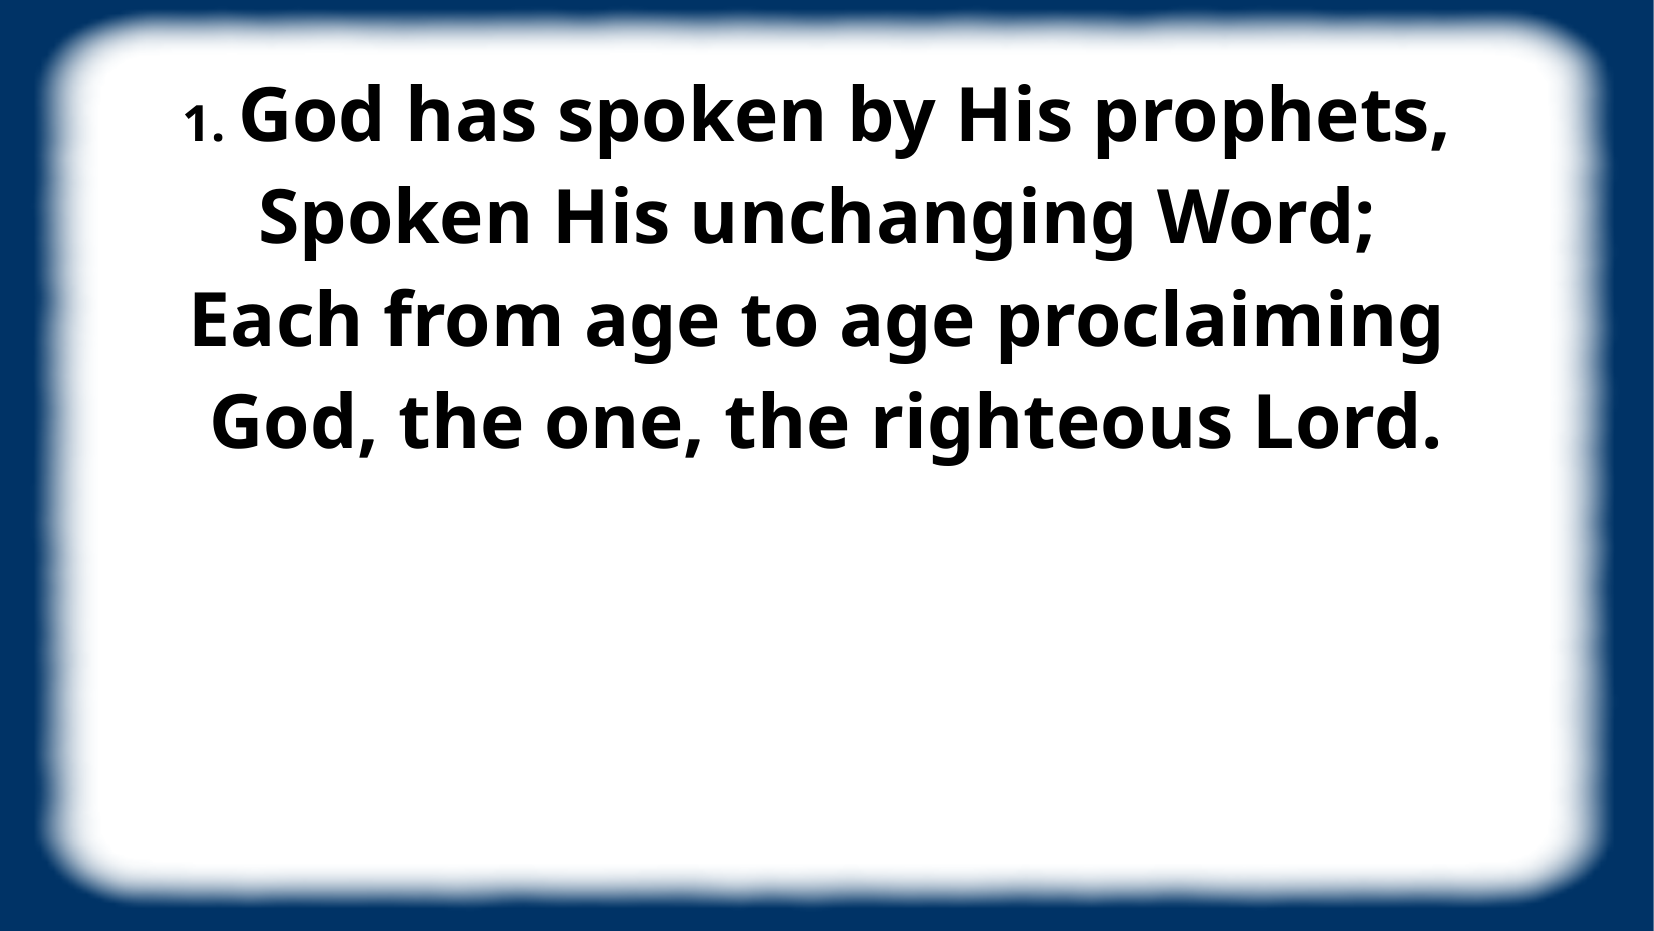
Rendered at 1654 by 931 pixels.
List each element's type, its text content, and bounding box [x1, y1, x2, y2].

text_box 1. God has spoken by His prophets, Spoken His unchanging Word; Each from age to age proclaiming God, the one, the righteous Lord. [105, 53, 1531, 496]
picture [0, 0, 1654, 931]
